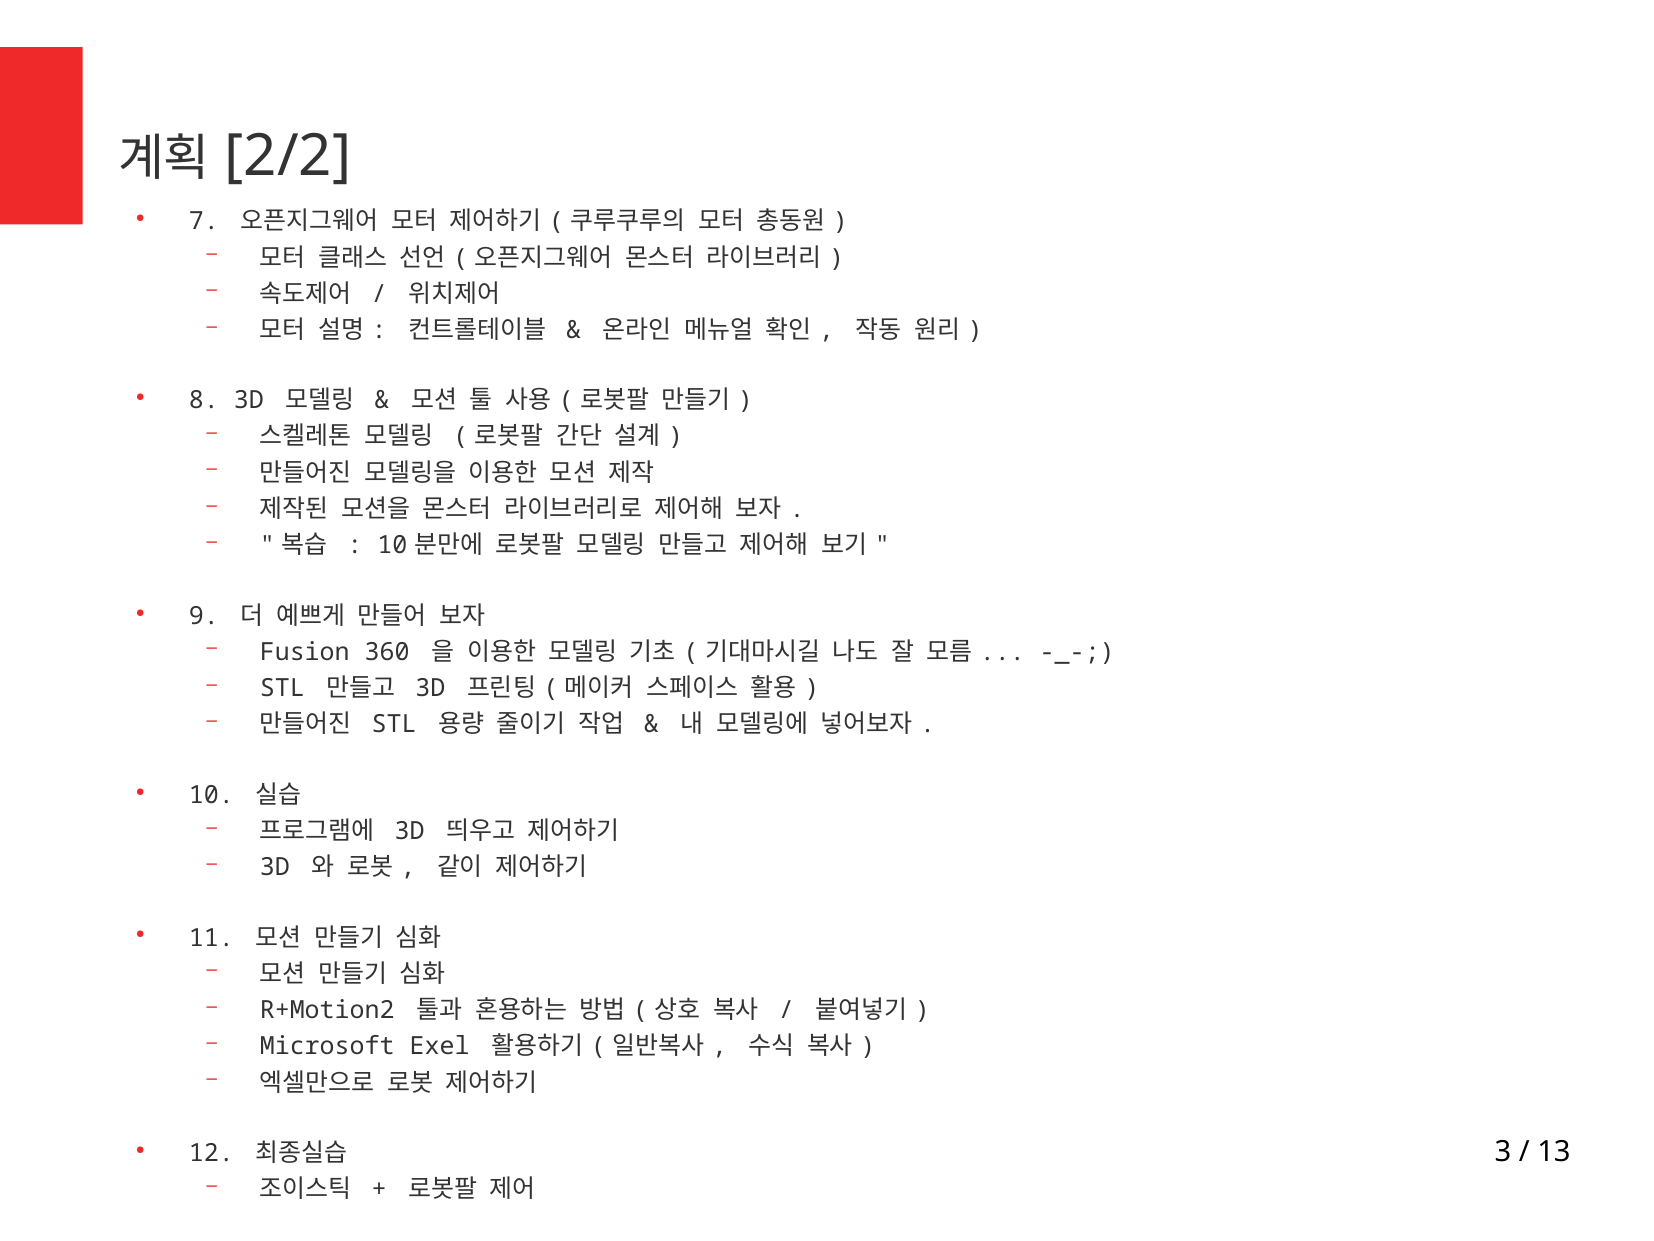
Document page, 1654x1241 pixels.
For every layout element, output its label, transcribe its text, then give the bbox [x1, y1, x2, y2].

title 계획[2/2] [118, 49, 1571, 257]
list 7. 오픈지그웨어 모터 제어하기(쿠루쿠루의 모터 총동원) 모터 클래스 선언(오픈지그웨어 몬스터 라이브러리) 속도제어 / 위치제어 모터 설명: 컨트롤테이블 & 온라인 메뉴얼 확인, 작동 원리) 8. 3D 모델링 & 모션 툴 사용(로봇팔 만들기) 스켈레톤 모델링 (로봇팔 간단 설계) 만들어진 모델링을 이용한 모션 제작 제작된 모션을 몬스터 라이브러리로 제어해 보자. "복습 : 10분만에 로봇팔 모델링 만들고 제어해 보기" 9. 더 예쁘게 만들어 보자 Fusion 360 을 이용한 모델링 기초(기대마시길 나도 잘 모름... -_-;) STL 만들고 3D 프린팅(메이커 스페이스 활용) 만들어진 STL 용량 줄이기 작업 & 내 모델링에 넣어보자. 10. 실습 프로그램에 3D 띄우고 제어하기 3D 와 로봇, 같이 제어하기 11. 모션 만들기 심화 모션 만들기 심화 R+Motion2 툴과 혼용하는 방법(상호 복사 / 붙여넣기) Microsoft Exel 활용하기(일반복사, 수식 복사) 엑셀만으로 로봇 제어하기 12. 최종실습 조이스틱 + 로봇팔 제어 13. 종료 & 배우지 못한 부분 설명(실습없이 설명만...) 오픈 지그웨어 내의 Forward / Inverse Kinematics 3D 모델링을 그리면 자동으로 만들어지는 수식 살펴보기 Inverse Kinematics 를 풀었을 때의 제어 차이점 Inverse Kinematics 가 들어있는 ojw 파일을 이용한 로봇팔 제어 [118, 200, 1536, 1087]
